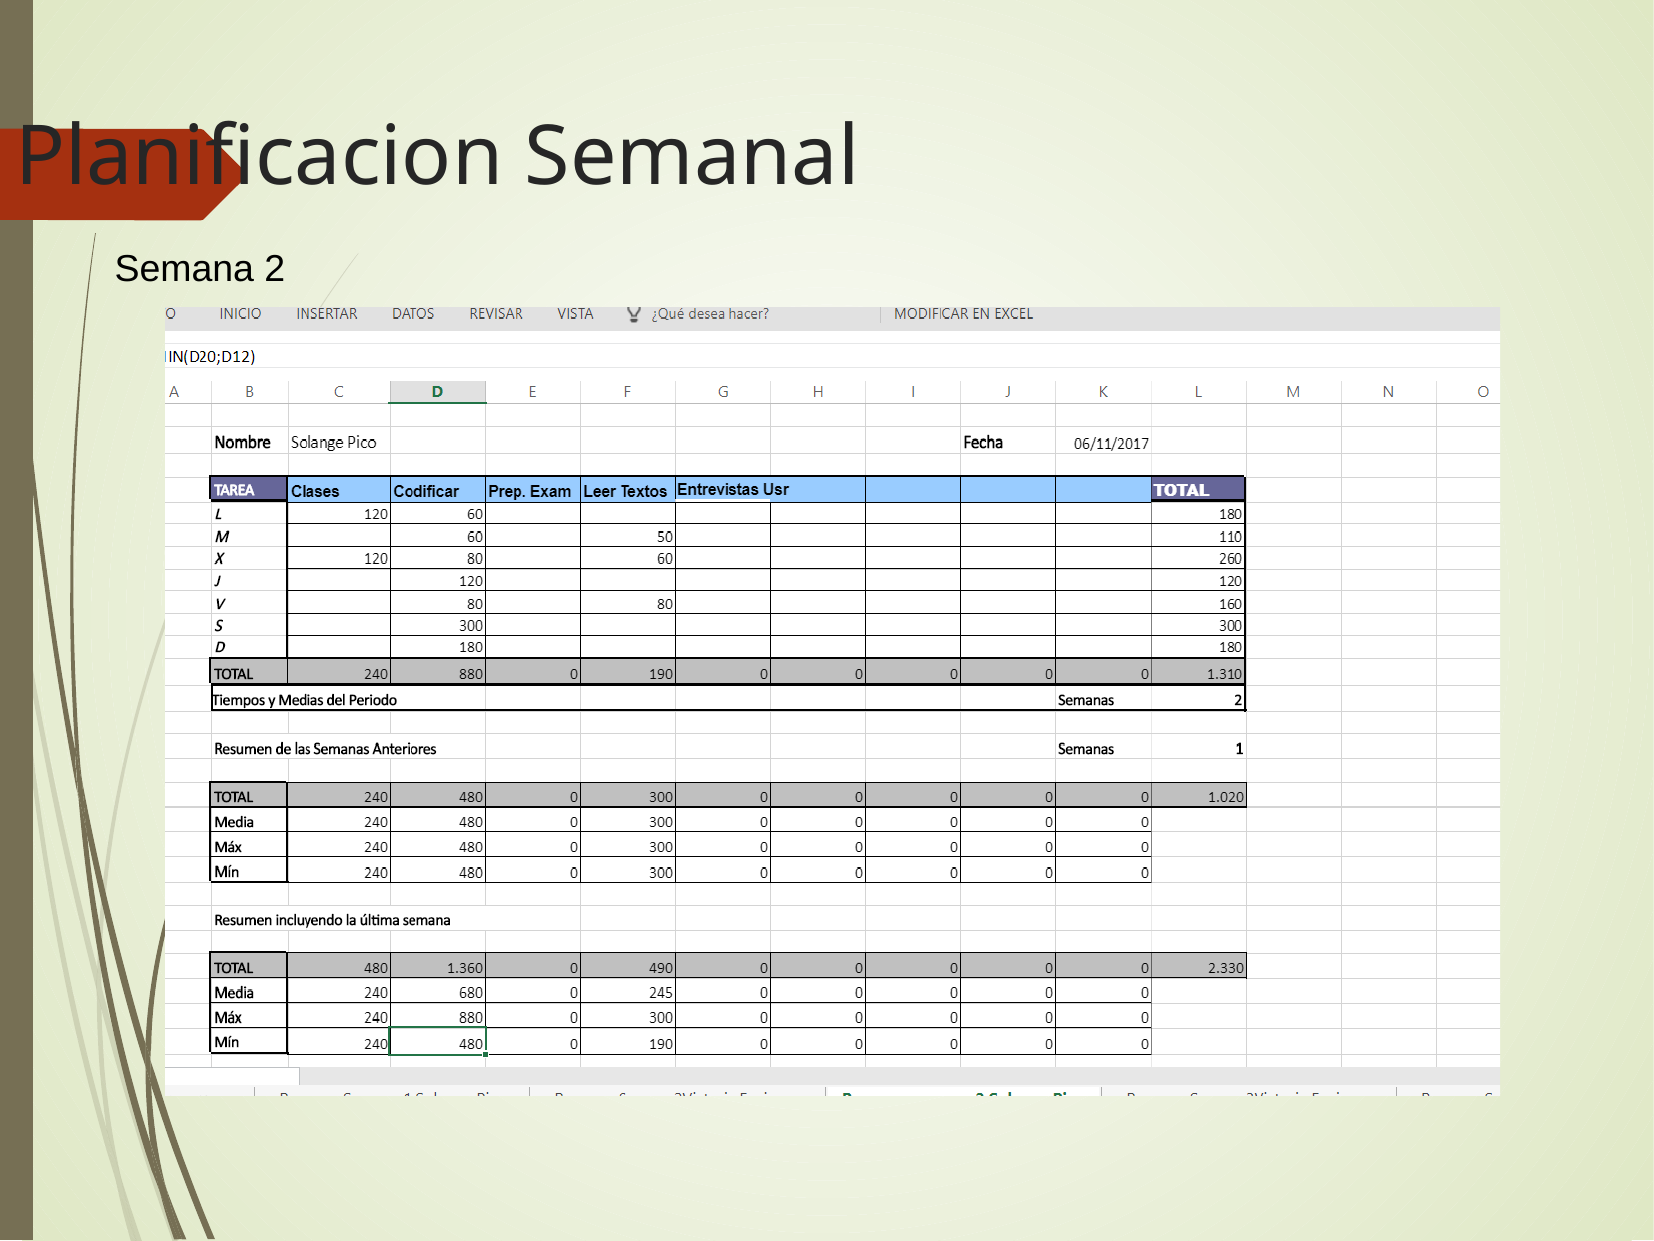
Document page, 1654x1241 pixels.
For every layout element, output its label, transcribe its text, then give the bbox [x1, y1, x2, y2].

picture [165, 307, 1501, 1096]
text_box Semana 2 [99, 240, 301, 297]
title Planificacion Semanal [0, 94, 1182, 213]
